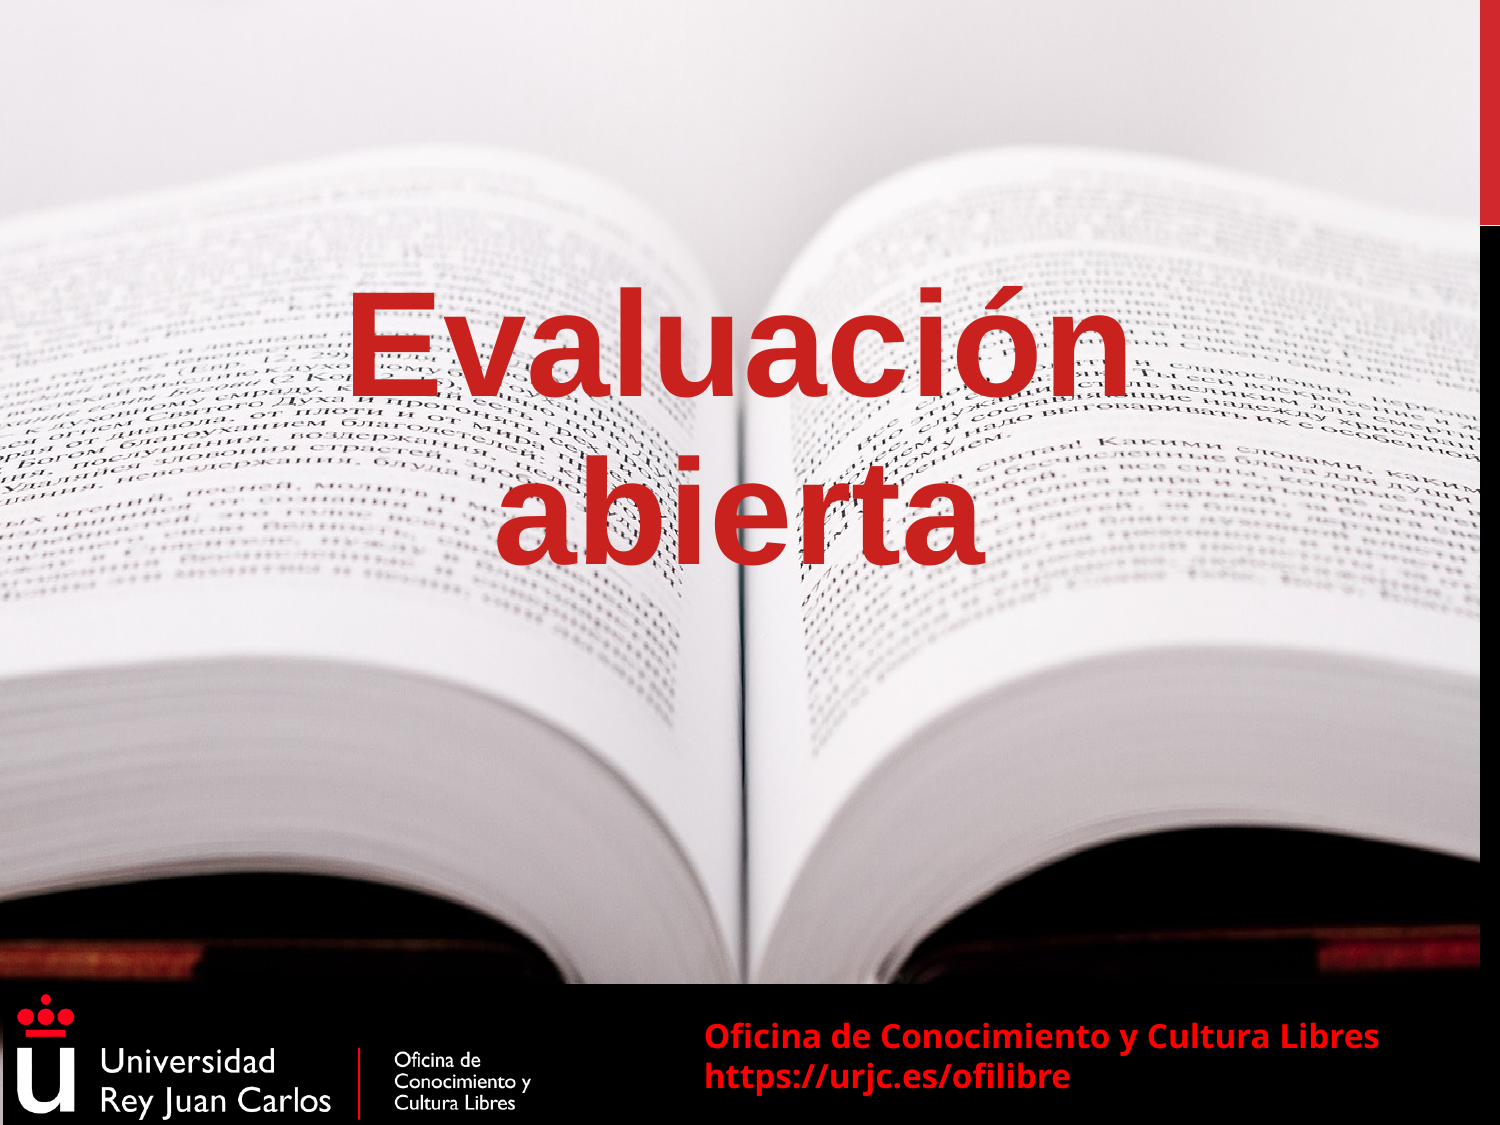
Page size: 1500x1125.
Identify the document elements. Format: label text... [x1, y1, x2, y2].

title [75, 285, 1425, 661]
picture [17, 994, 531, 1120]
text_box Evaluación abierta [109, 253, 1370, 604]
picture [0, 0, 1500, 1125]
